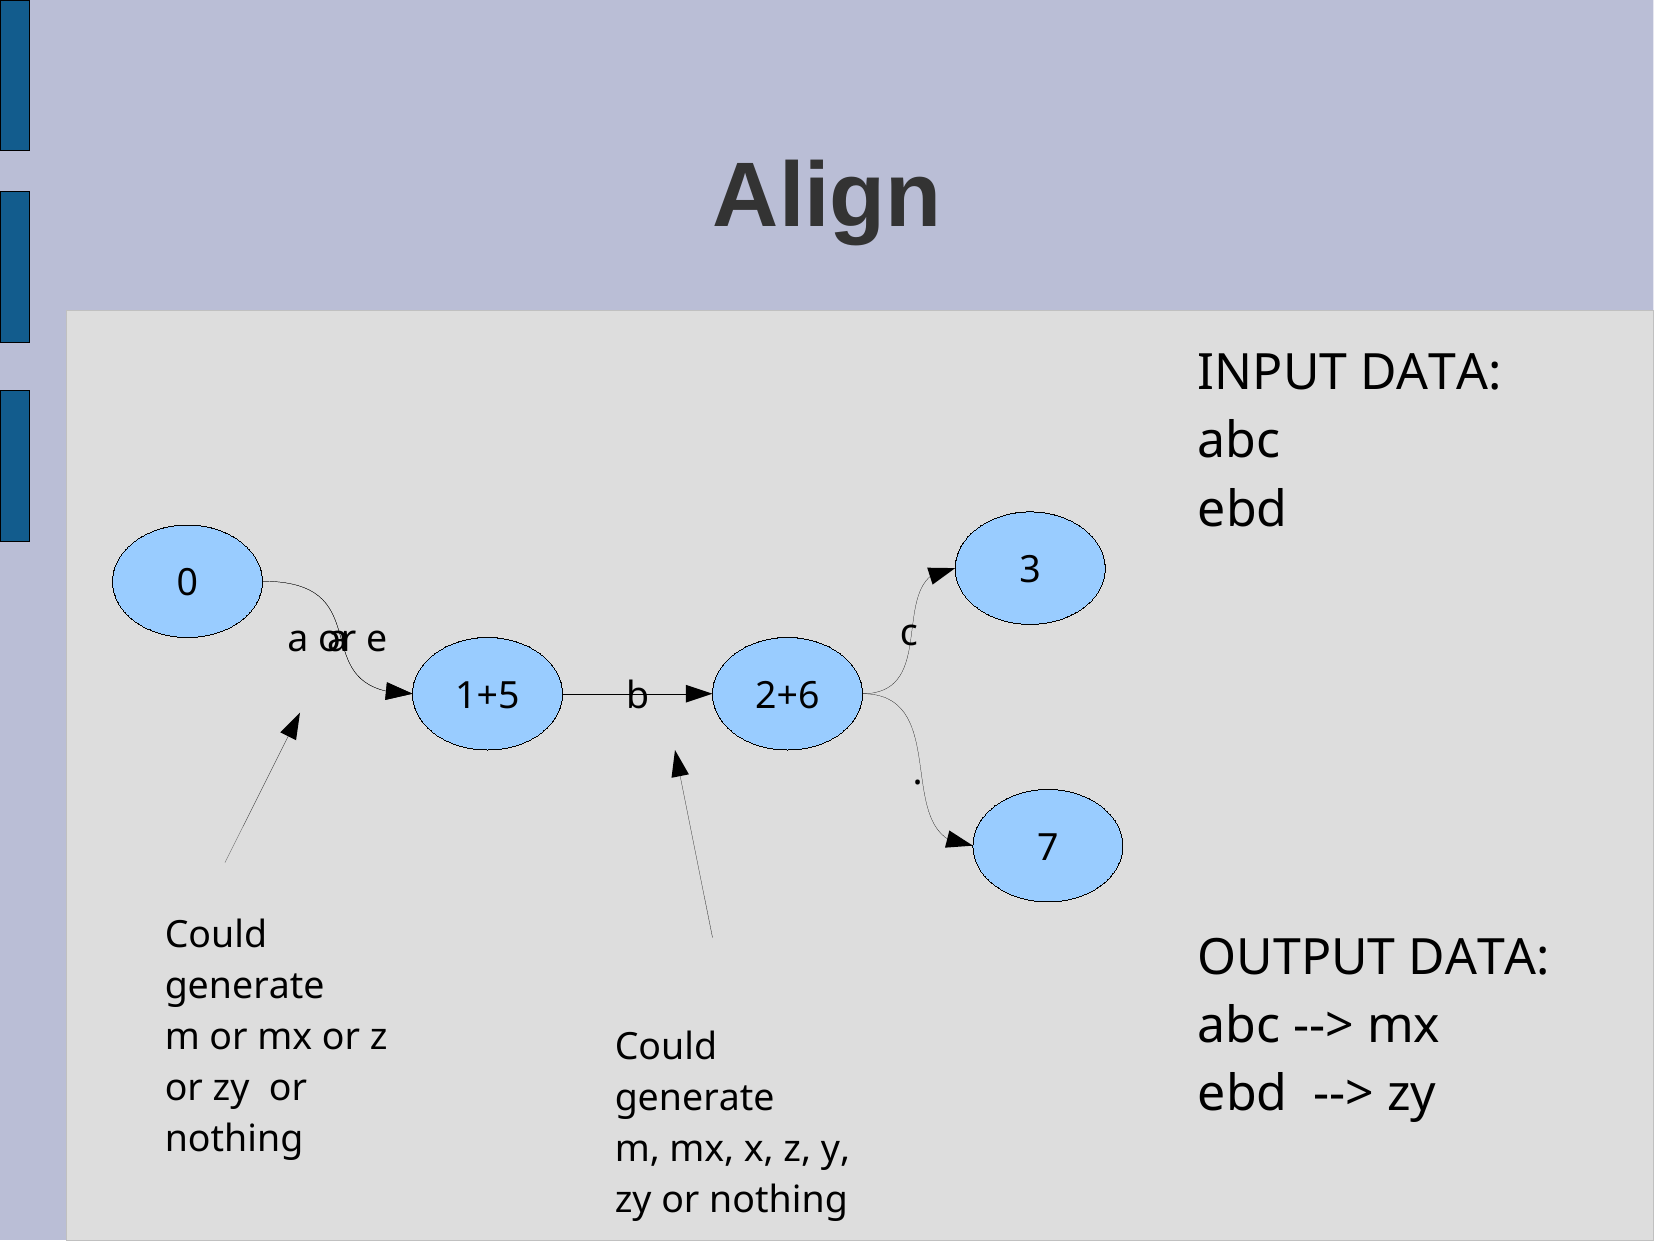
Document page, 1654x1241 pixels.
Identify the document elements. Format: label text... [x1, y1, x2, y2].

text_box 3 [955, 511, 1106, 625]
text_box 1+5 [412, 637, 563, 751]
text_box Could generate m, mx, x, z, y, zy or nothing [600, 1012, 901, 1164]
text_box 2+6 [712, 637, 863, 751]
title Align [121, 91, 1534, 299]
text_box 0 [112, 525, 263, 638]
text_box INPUT DATA: abc ebd [1183, 328, 1538, 526]
text_box Could generate m or mx or z or zy or nothing [150, 900, 451, 1088]
text_box OUTPUT DATA: abc --> mx ebd --> zy [1183, 913, 1594, 1110]
text_box 7 [972, 789, 1123, 902]
